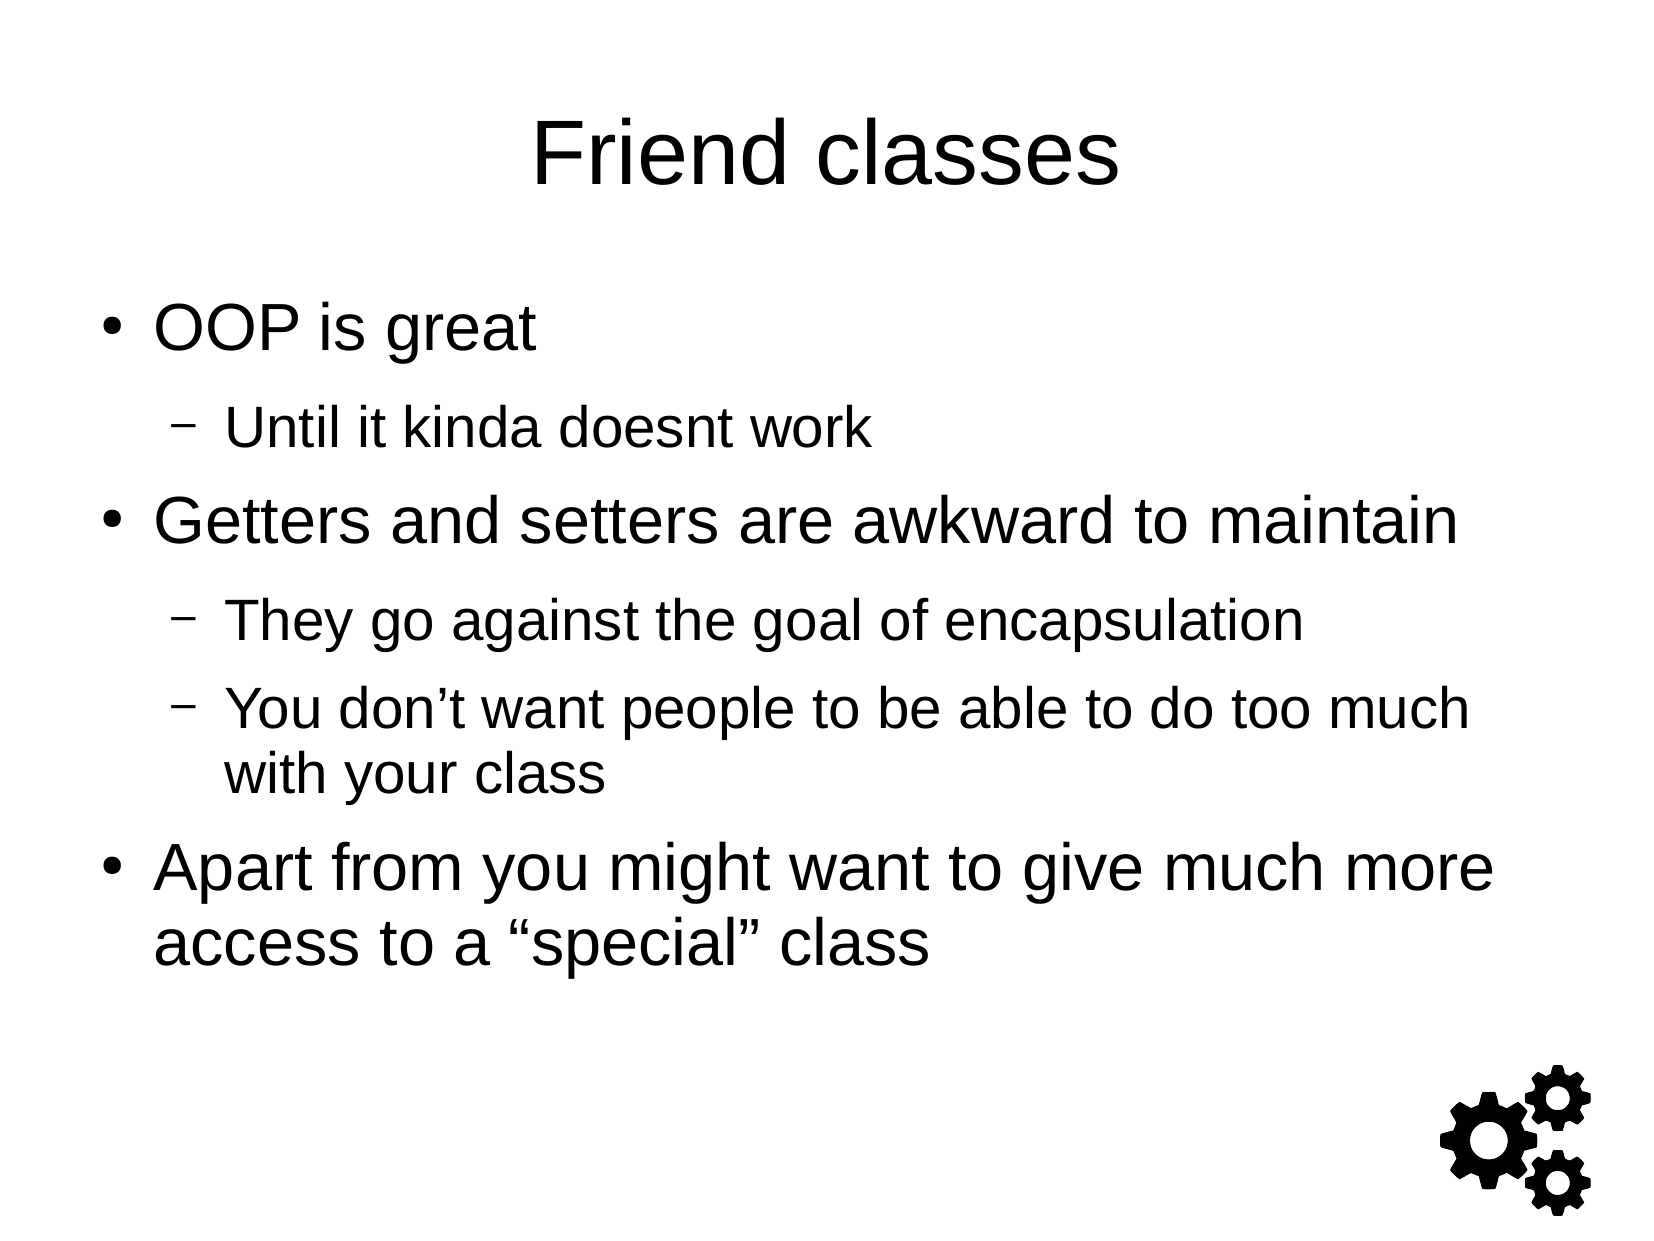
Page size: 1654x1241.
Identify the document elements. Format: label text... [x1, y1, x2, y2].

list OOP is great Until it kinda doesnt work Getters and setters are awkward to maintain They go against the goal of encapsulation You don’t want people to be able to do too much with your class Apart from you might want to give much more access to a “special” class [82, 290, 1571, 1010]
title Friend classes [82, 49, 1571, 257]
picture [1440, 1065, 1591, 1216]
